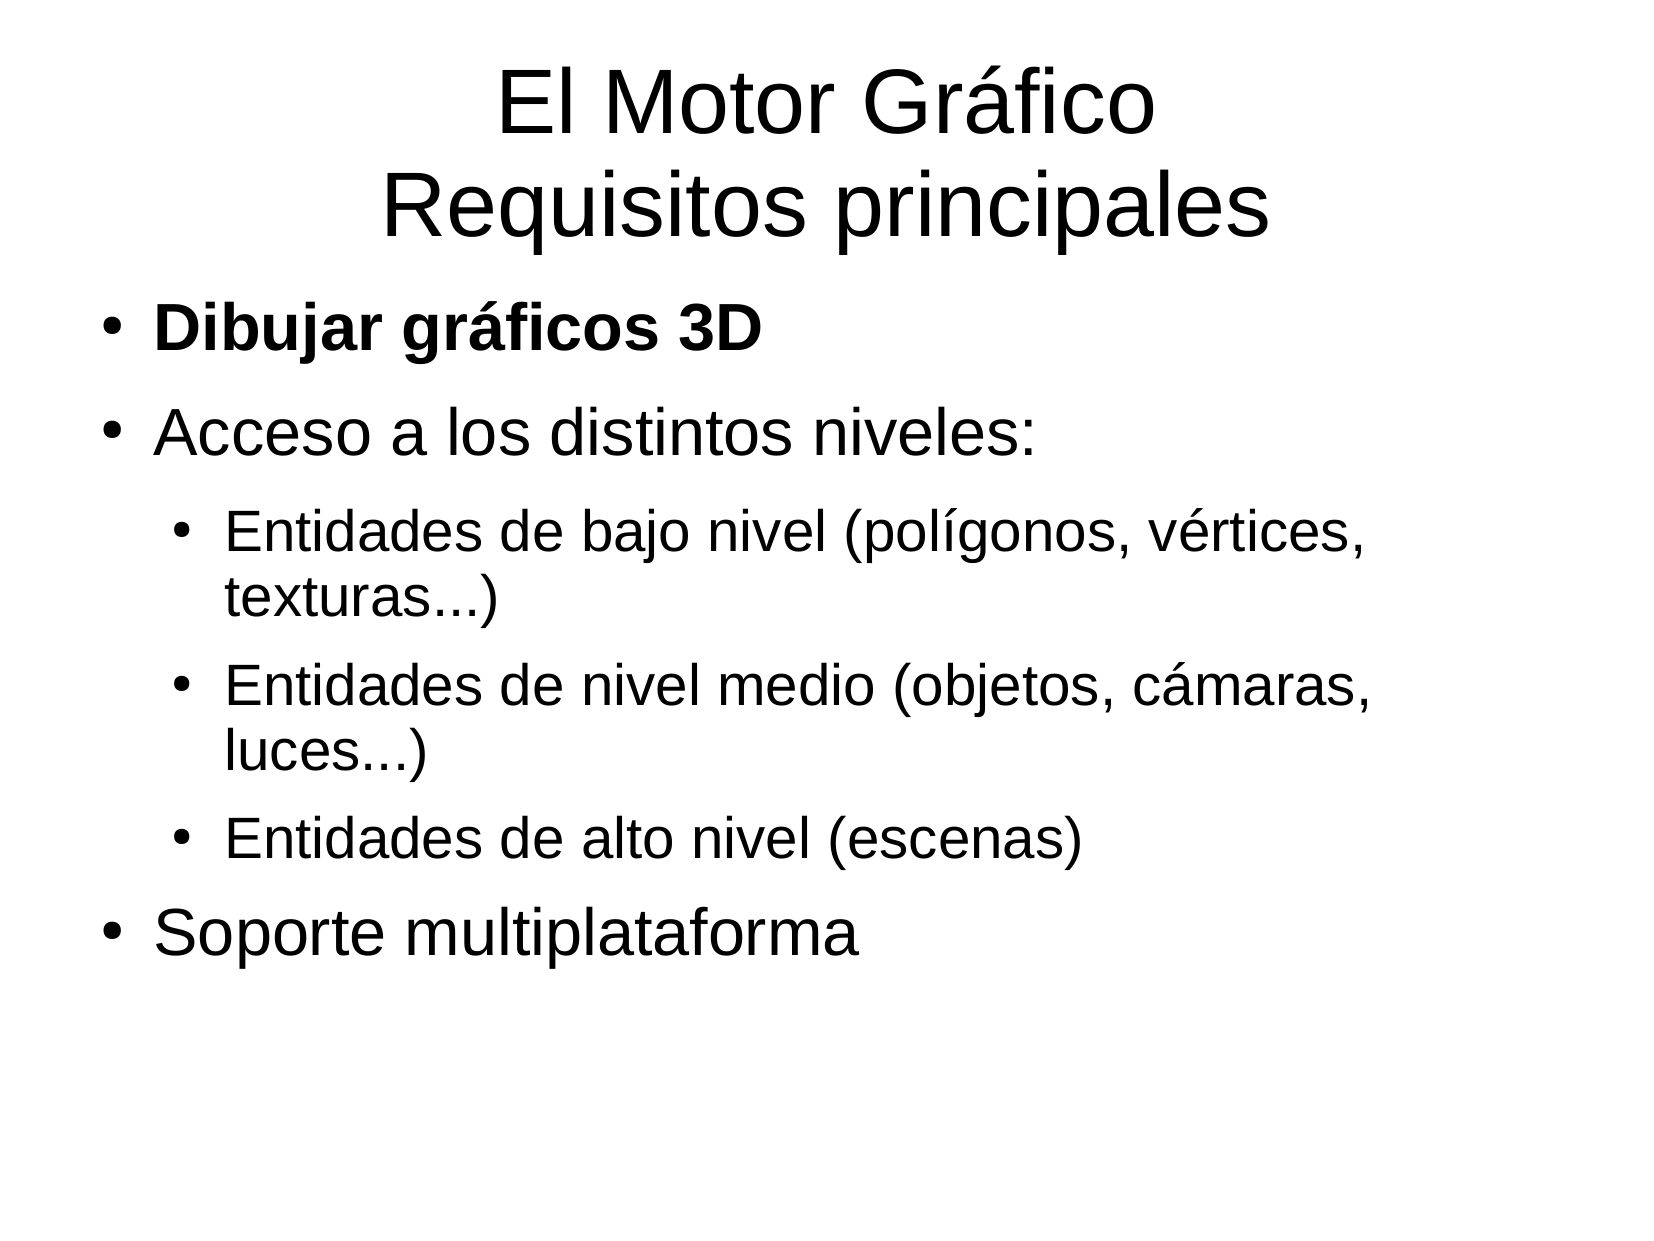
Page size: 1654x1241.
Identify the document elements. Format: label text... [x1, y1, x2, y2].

title El Motor Gráfico Requisitos principales [82, 50, 1571, 256]
list Dibujar gráficos 3D Acceso a los distintos niveles: Entidades de bajo nivel (polígonos, vértices, texturas...) Entidades de nivel medio (objetos, cámaras, luces...) Entidades de alto nivel (escenas) Soporte multiplataforma [82, 290, 1571, 1094]
